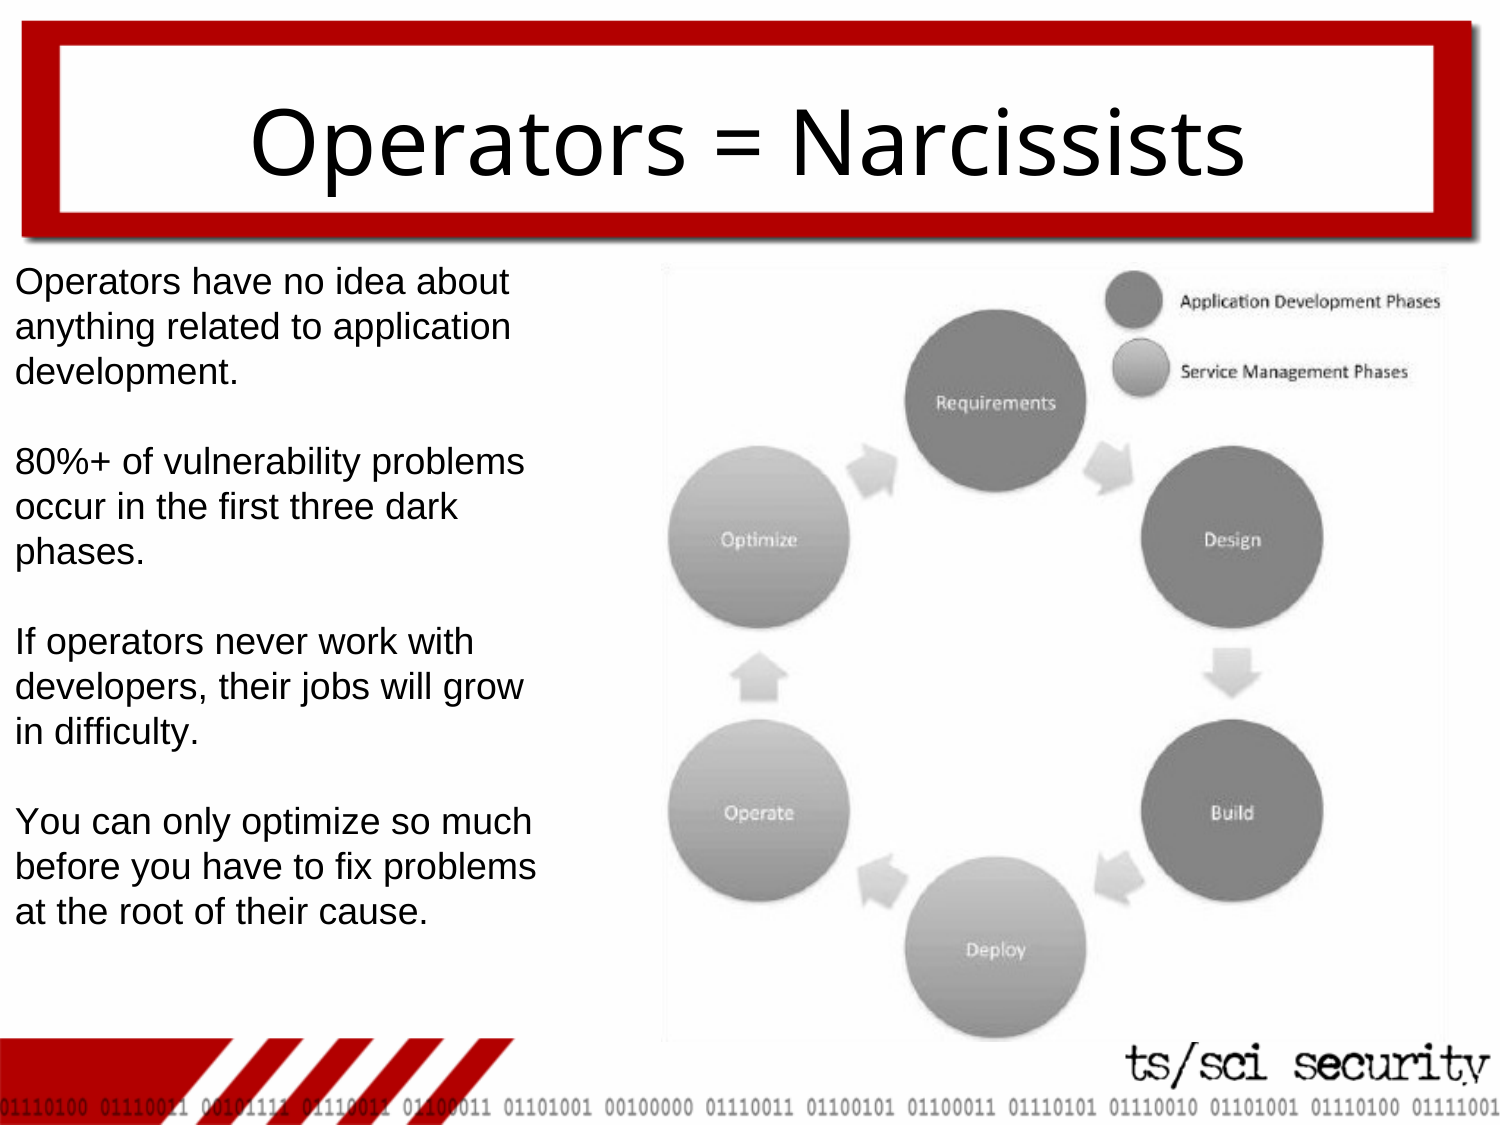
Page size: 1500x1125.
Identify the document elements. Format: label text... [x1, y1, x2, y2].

title Operators = Narcissists [75, 21, 1423, 257]
text_box Operators have no idea about anything related to application development. 80%+ of vulnerability problems occur in the first three dark phases. If operators never work with developers, their jobs will grow in difficulty. You can only optimize so much before you have to fix problems at the root of their cause. [0, 249, 563, 941]
picture [0, 0, 1500, 1125]
